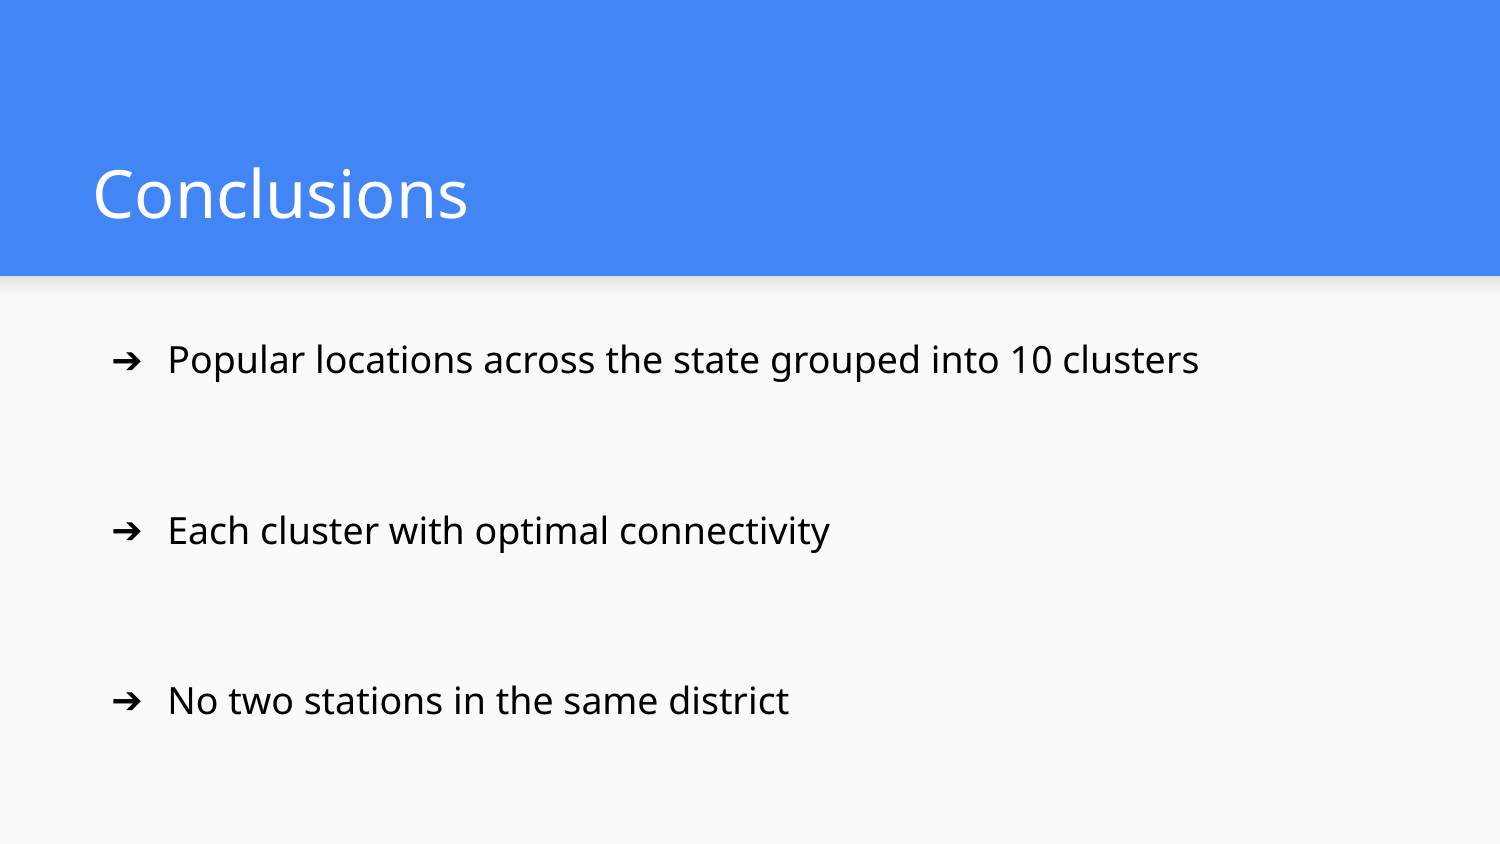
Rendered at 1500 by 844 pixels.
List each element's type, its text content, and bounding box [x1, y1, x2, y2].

list Popular locations across the state grouped into 10 clusters Each cluster with optimal connectivity No two stations in the same district [77, 314, 1427, 819]
title Conclusions [77, 121, 1427, 248]
